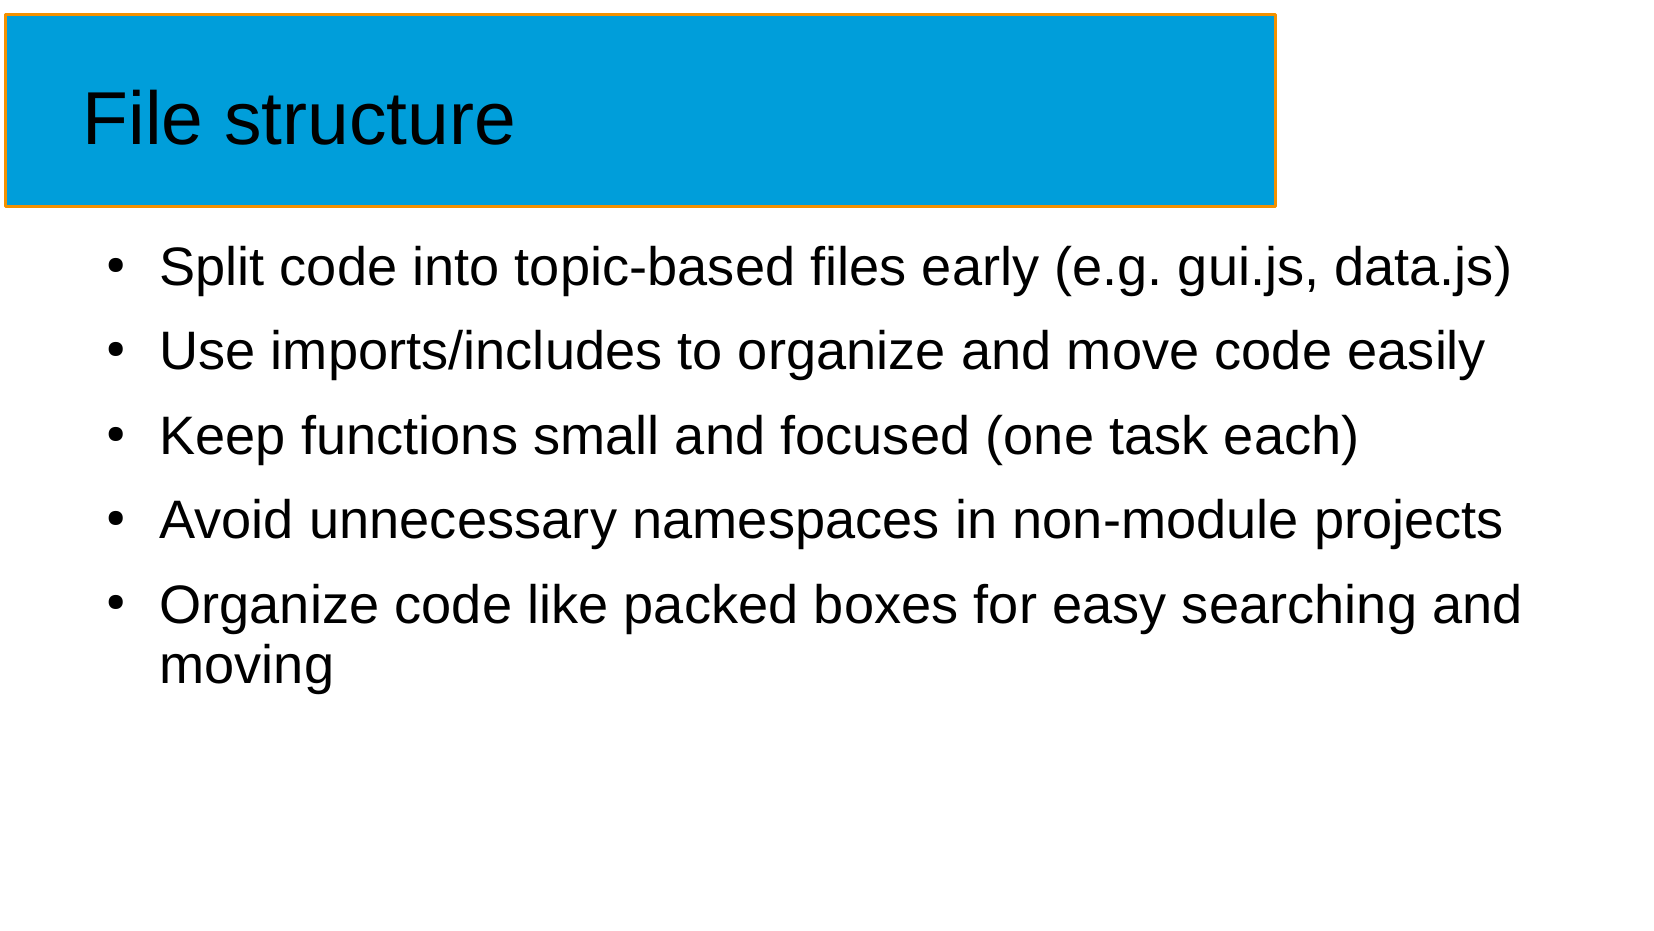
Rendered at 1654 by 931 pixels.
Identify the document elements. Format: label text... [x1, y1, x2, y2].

title File structure [82, 44, 1235, 192]
list Split code into topic-based files early (e.g. gui.js, data.js) Use imports/includes to organize and move code easily Keep functions small and focused (one task each) Avoid unnecessary namespaces in non-module projects Organize code like packed boxes for easy searching and moving [88, 236, 1565, 798]
